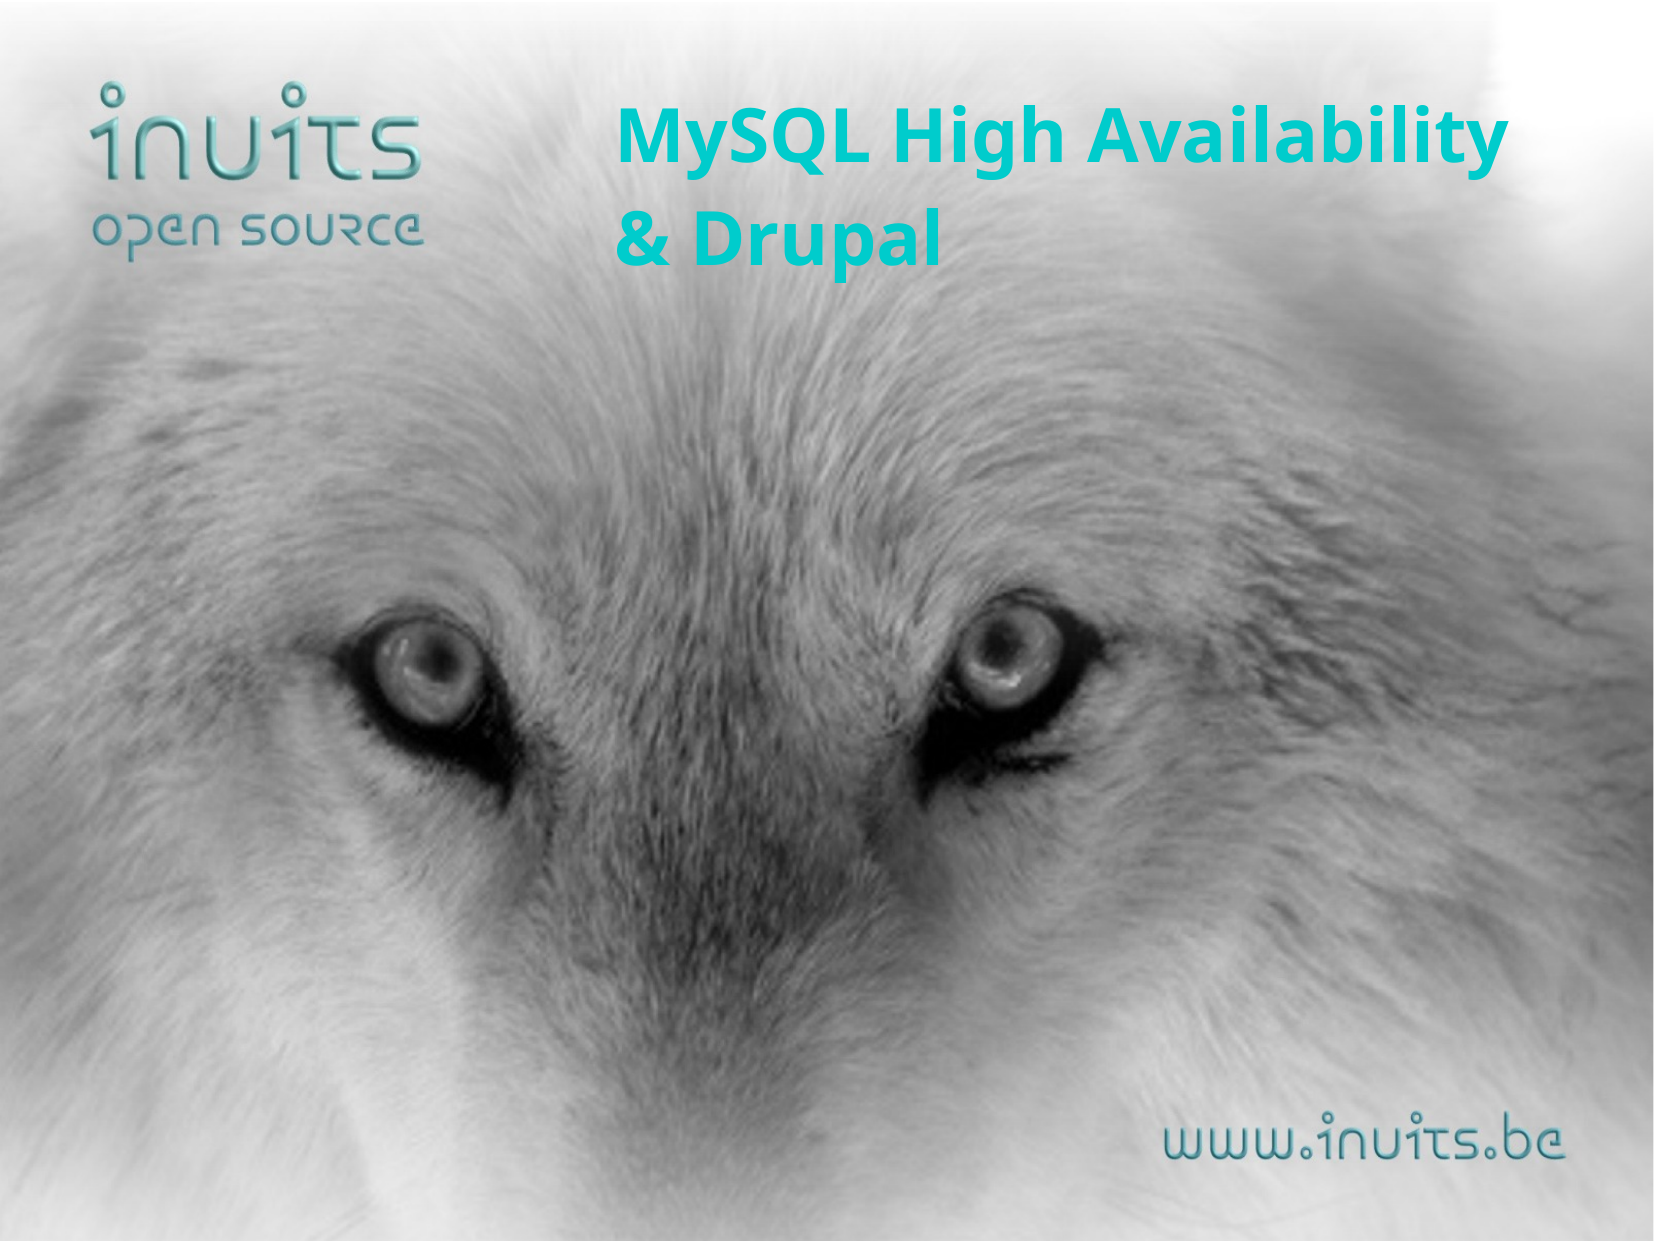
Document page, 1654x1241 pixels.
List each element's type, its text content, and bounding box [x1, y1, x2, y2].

picture [0, 2, 1654, 1241]
text_box MySQL High Availability & Drupal [600, 74, 1526, 295]
